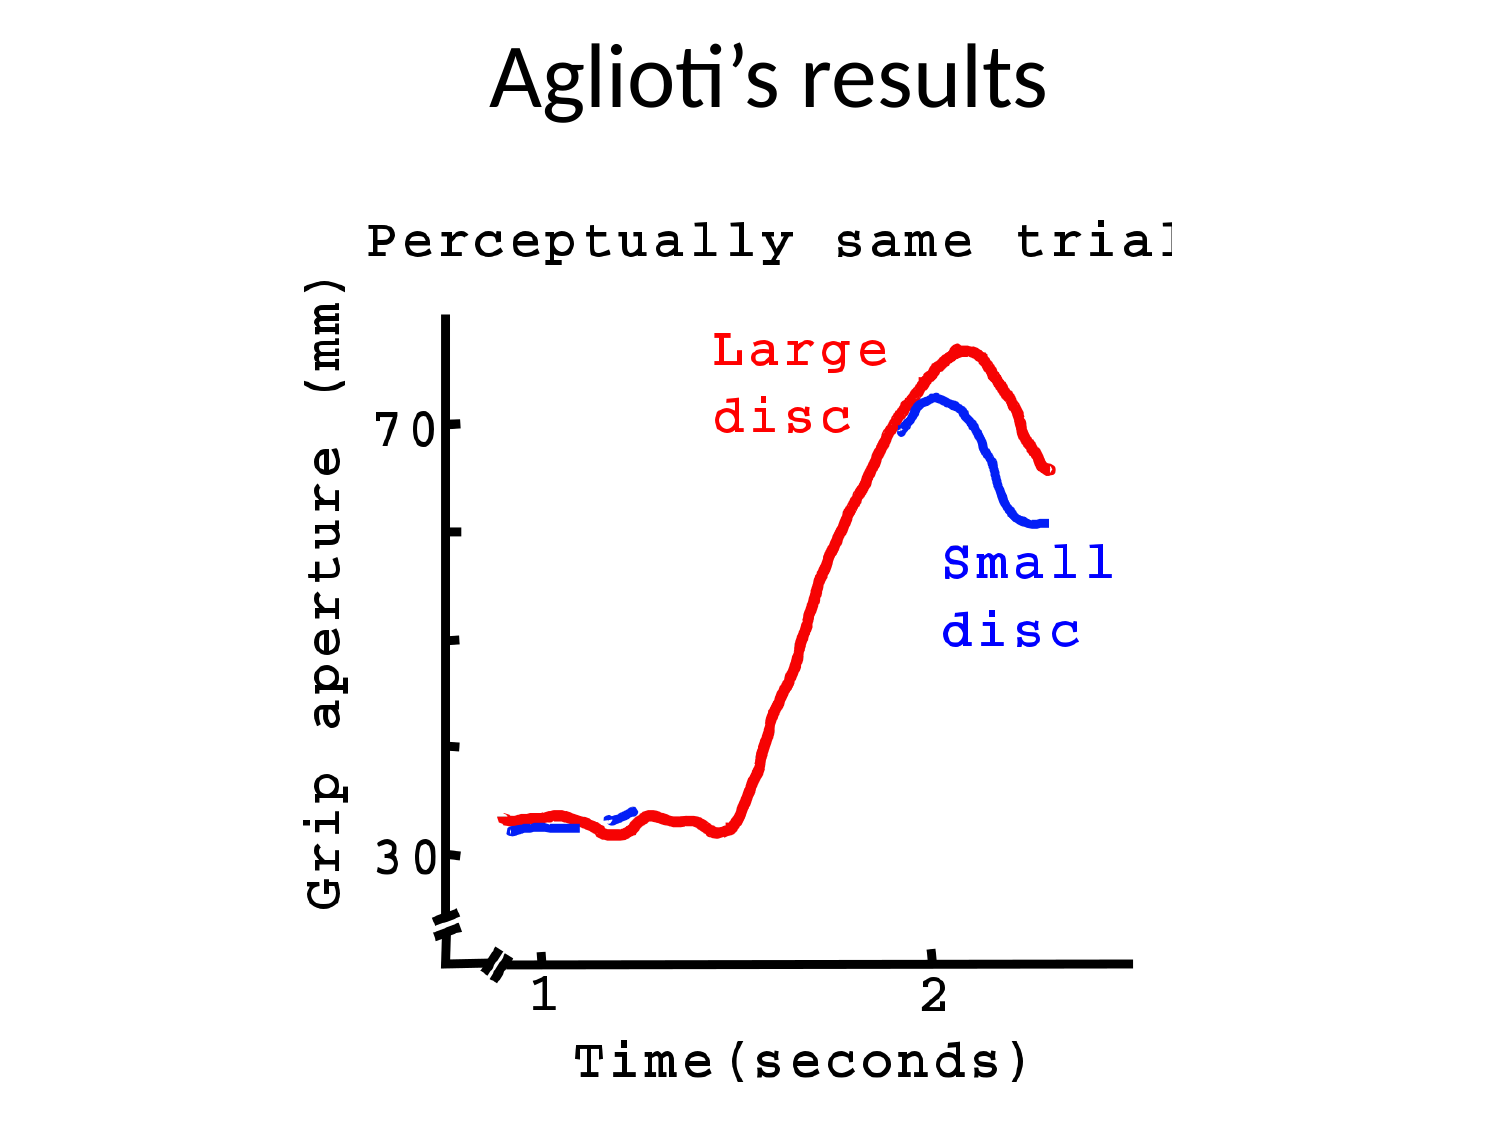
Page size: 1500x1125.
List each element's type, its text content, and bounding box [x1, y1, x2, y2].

picture [271, 188, 1172, 1116]
title Aglioti’s results [94, 11, 1445, 130]
